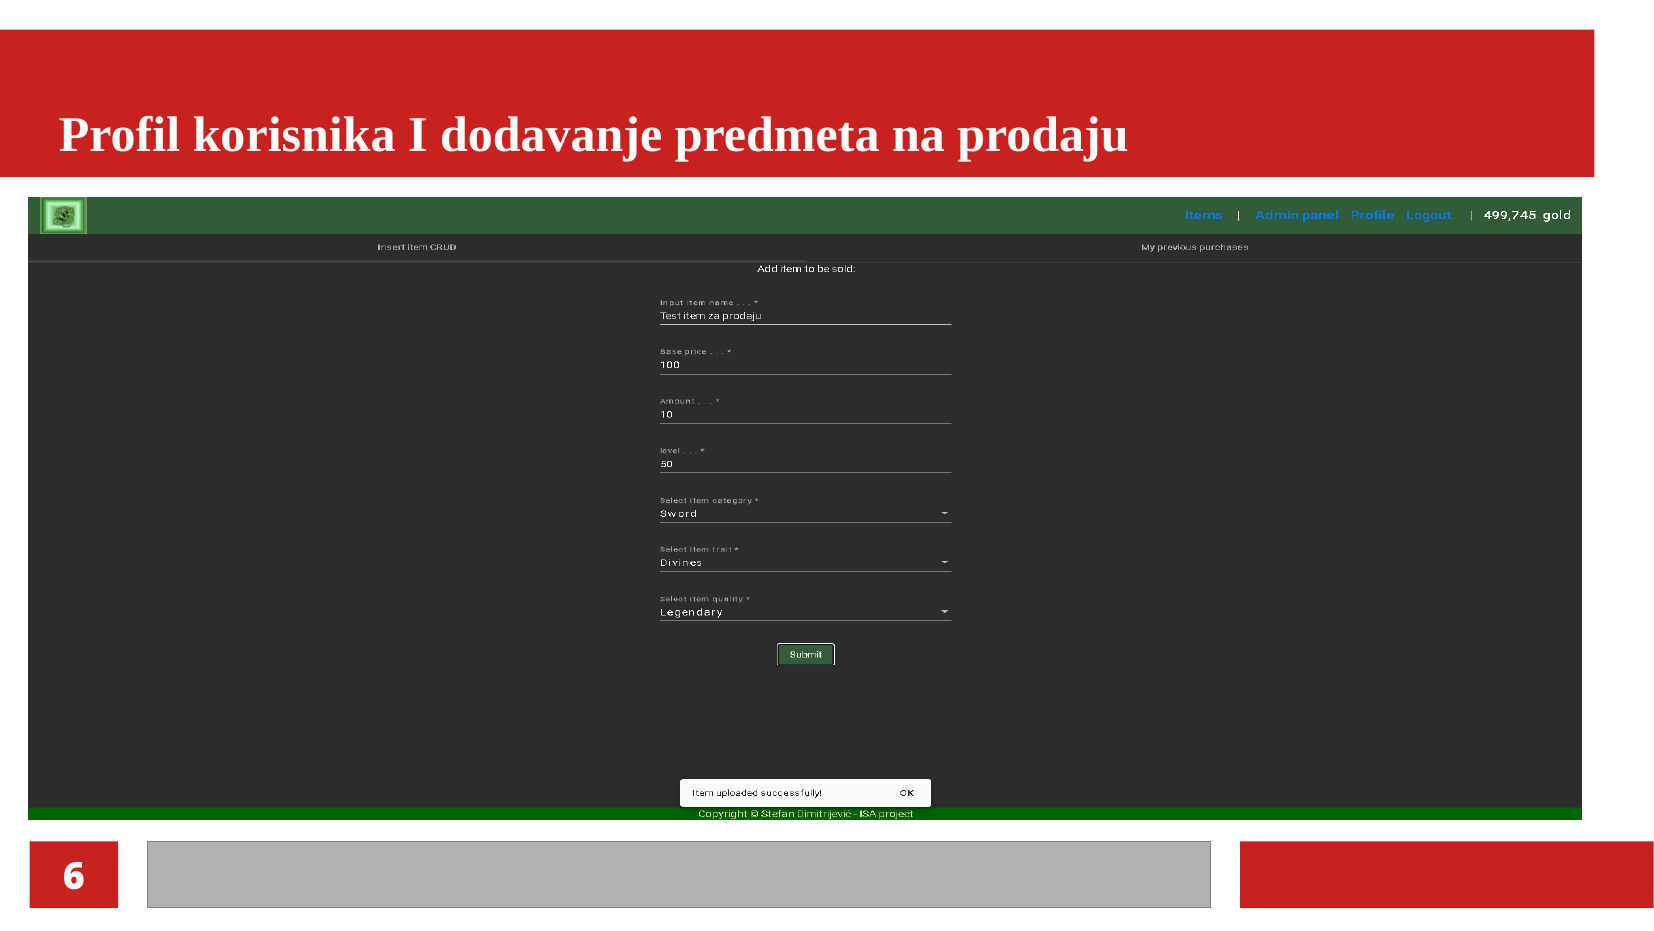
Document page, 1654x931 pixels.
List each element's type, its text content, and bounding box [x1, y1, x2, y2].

picture [28, 197, 1582, 820]
title Profil korisnika I dodavanje predmeta na prodaju [59, 44, 1595, 163]
